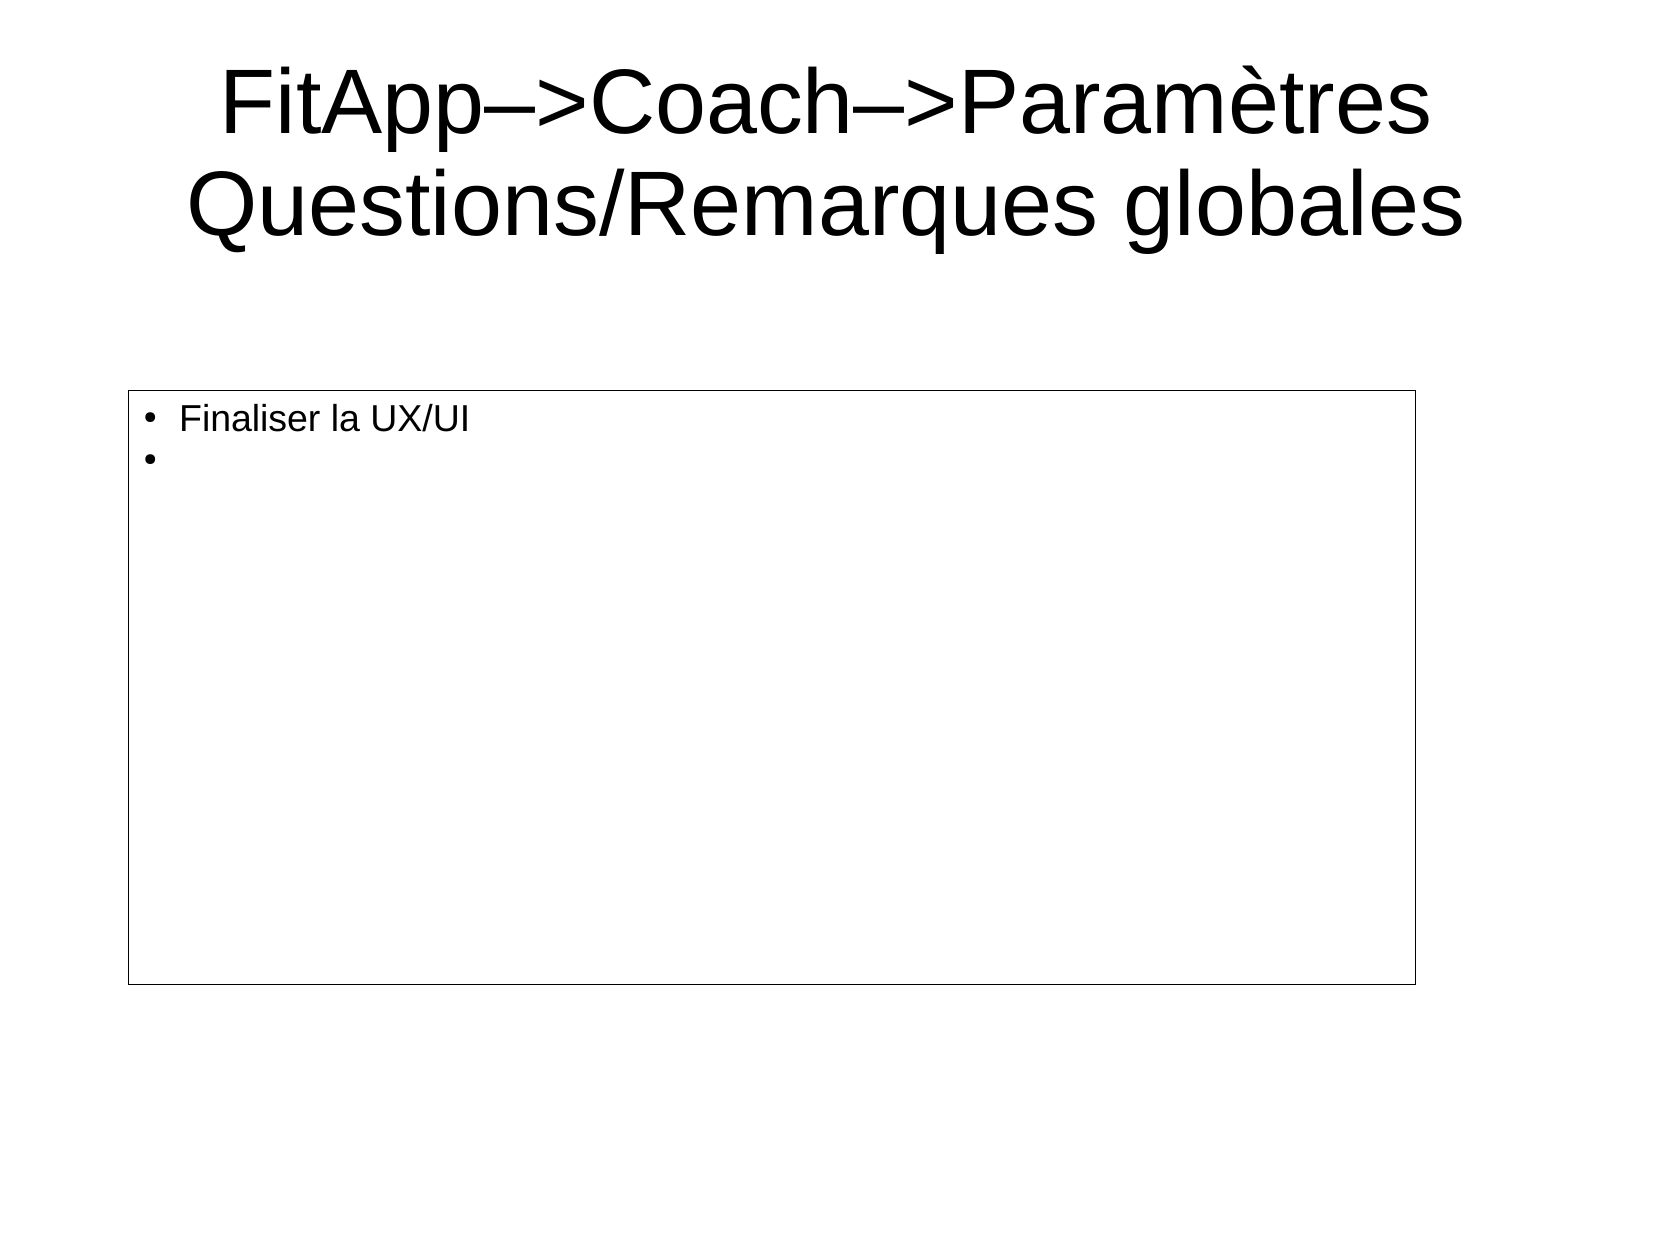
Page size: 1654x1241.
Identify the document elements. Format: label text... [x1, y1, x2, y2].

title FitApp–>Coach–>Paramètres Questions/Remarques globales [82, 49, 1571, 257]
text_box Finaliser la UX/UI [128, 390, 1416, 985]
